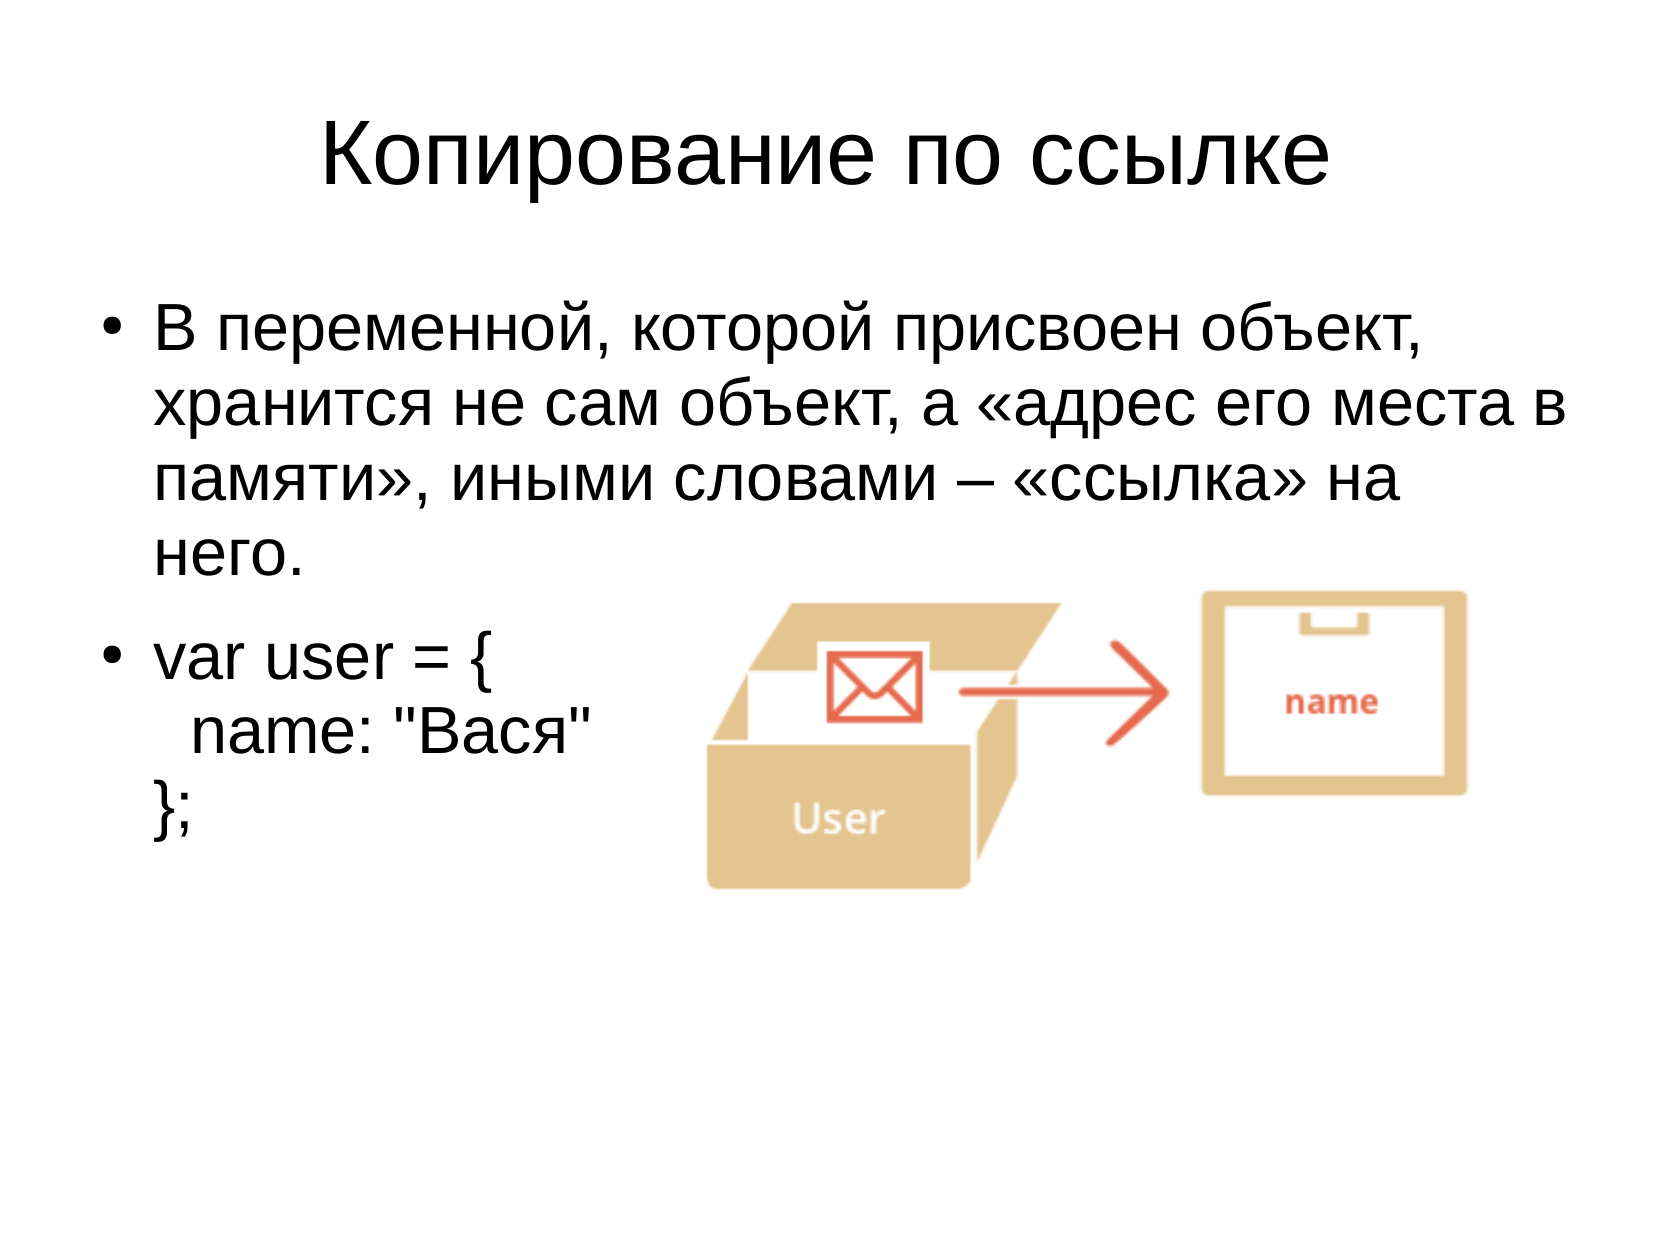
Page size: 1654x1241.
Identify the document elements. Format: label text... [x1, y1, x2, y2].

picture [679, 575, 1486, 916]
title Копирование по ссылке [82, 49, 1571, 257]
list В переменной, которой присвоен объект, хранится не сам объект, а «адрес его места в памяти», иными словами – «ссылка» на него. var user = { name: "Вася" }; [82, 290, 1571, 1109]
